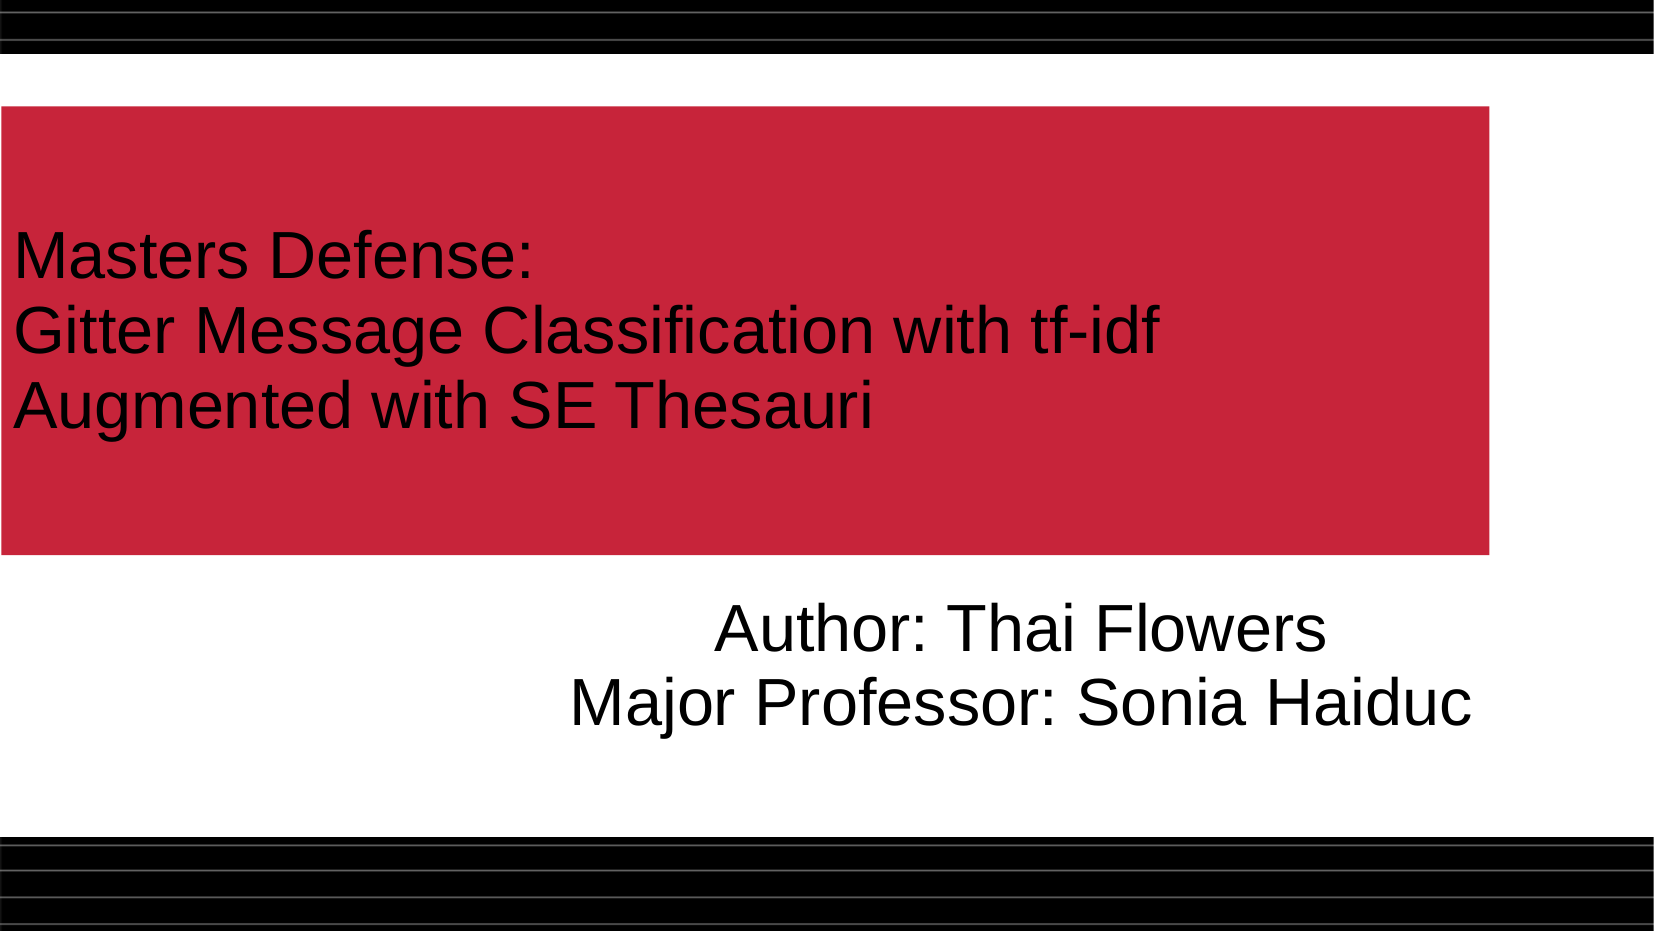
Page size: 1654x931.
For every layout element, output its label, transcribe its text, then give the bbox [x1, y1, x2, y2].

picture [0, 837, 1654, 931]
subtitle Author: Thai Flowers Major Professor: Sonia Haiduc [555, 590, 1489, 815]
title Masters Defense: Gitter Message Classification with tf-idf Augmented with SE Thesauri [1, 106, 1490, 556]
picture [0, 0, 1654, 54]
